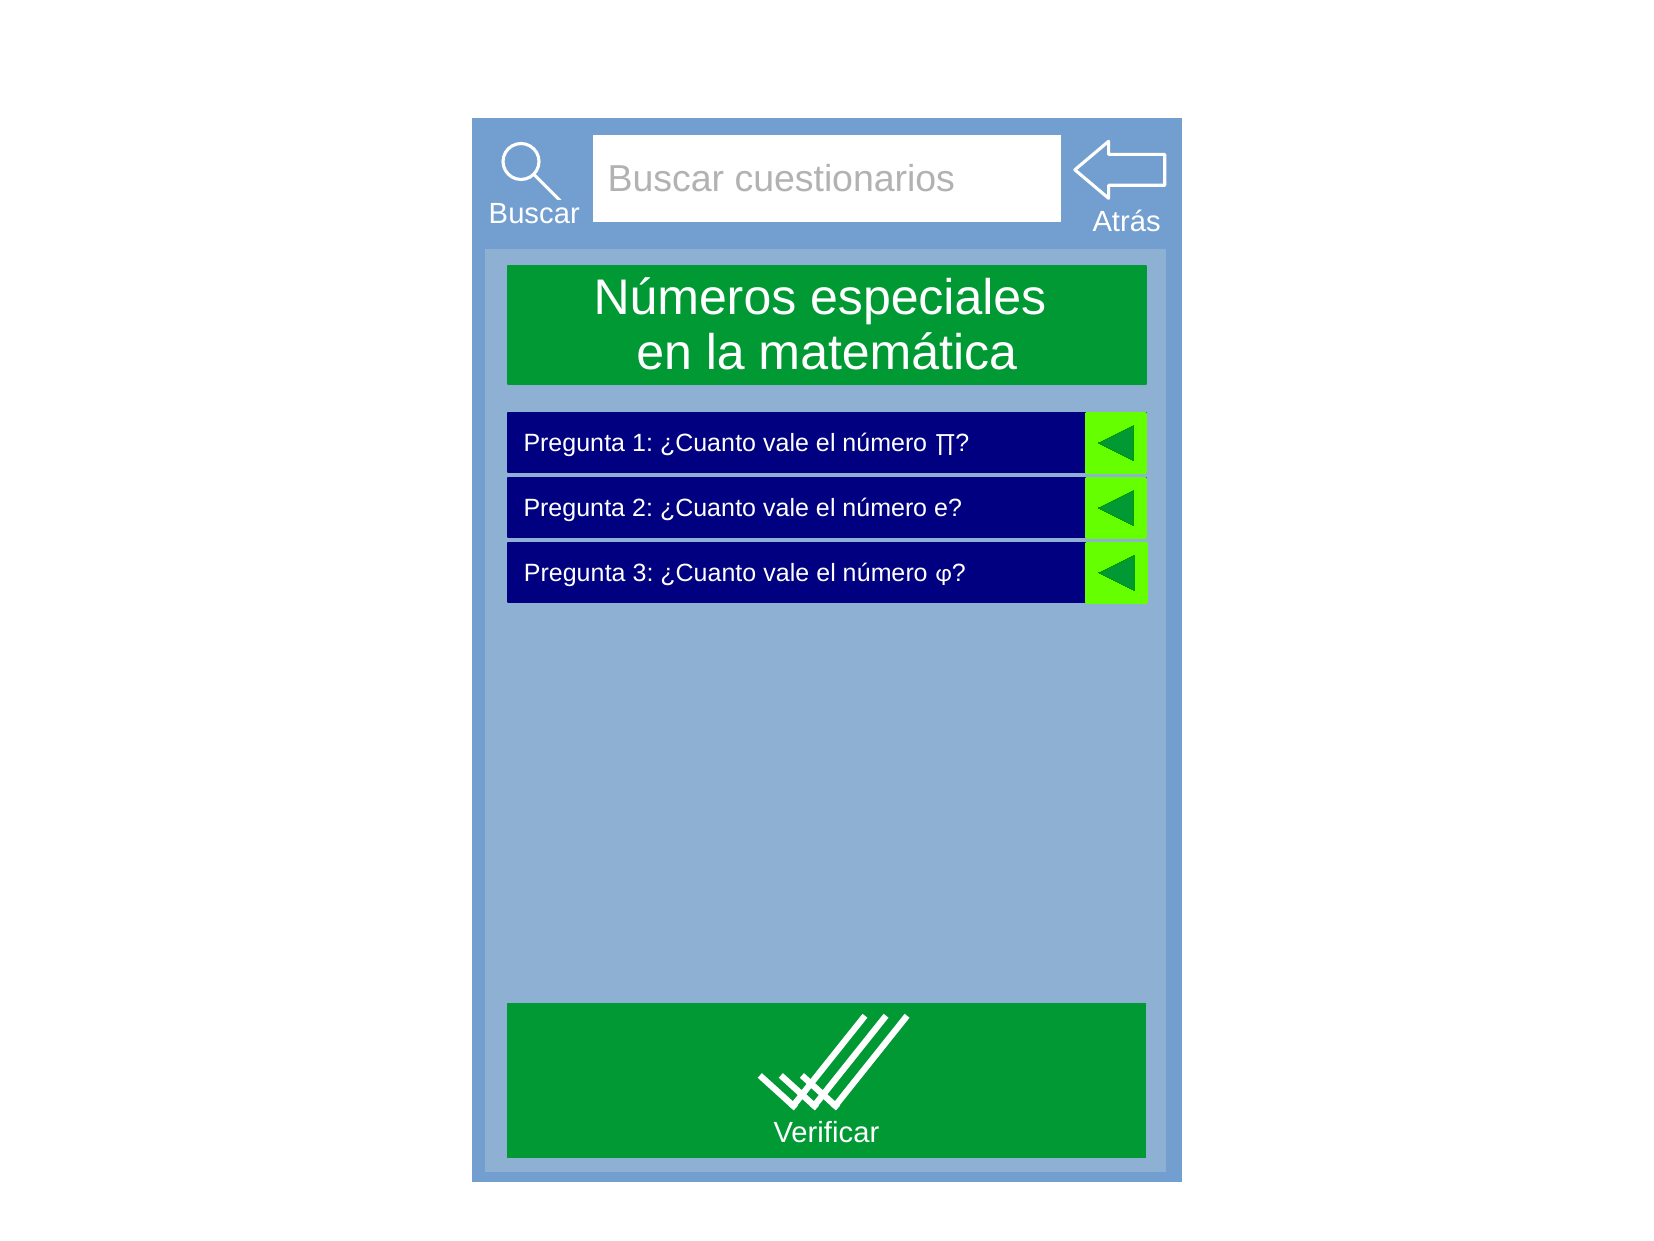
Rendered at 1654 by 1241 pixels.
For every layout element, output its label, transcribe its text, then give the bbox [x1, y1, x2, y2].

text_box Números especiales en la matemática [507, 265, 1146, 384]
text_box Buscar [485, 201, 584, 225]
text_box Atrás [1074, 209, 1179, 233]
text_box Pregunta 3: ¿Cuanto vale el número φ? [508, 543, 1086, 603]
text_box Verificar [726, 1107, 927, 1157]
text_box [472, 118, 1182, 1182]
text_box Buscar cuestionarios [590, 132, 1063, 225]
text_box Pregunta 1: ¿Cuanto vale el número ∏? [507, 413, 1086, 473]
text_box Pregunta 2: ¿Cuanto vale el número e? [507, 478, 1086, 538]
